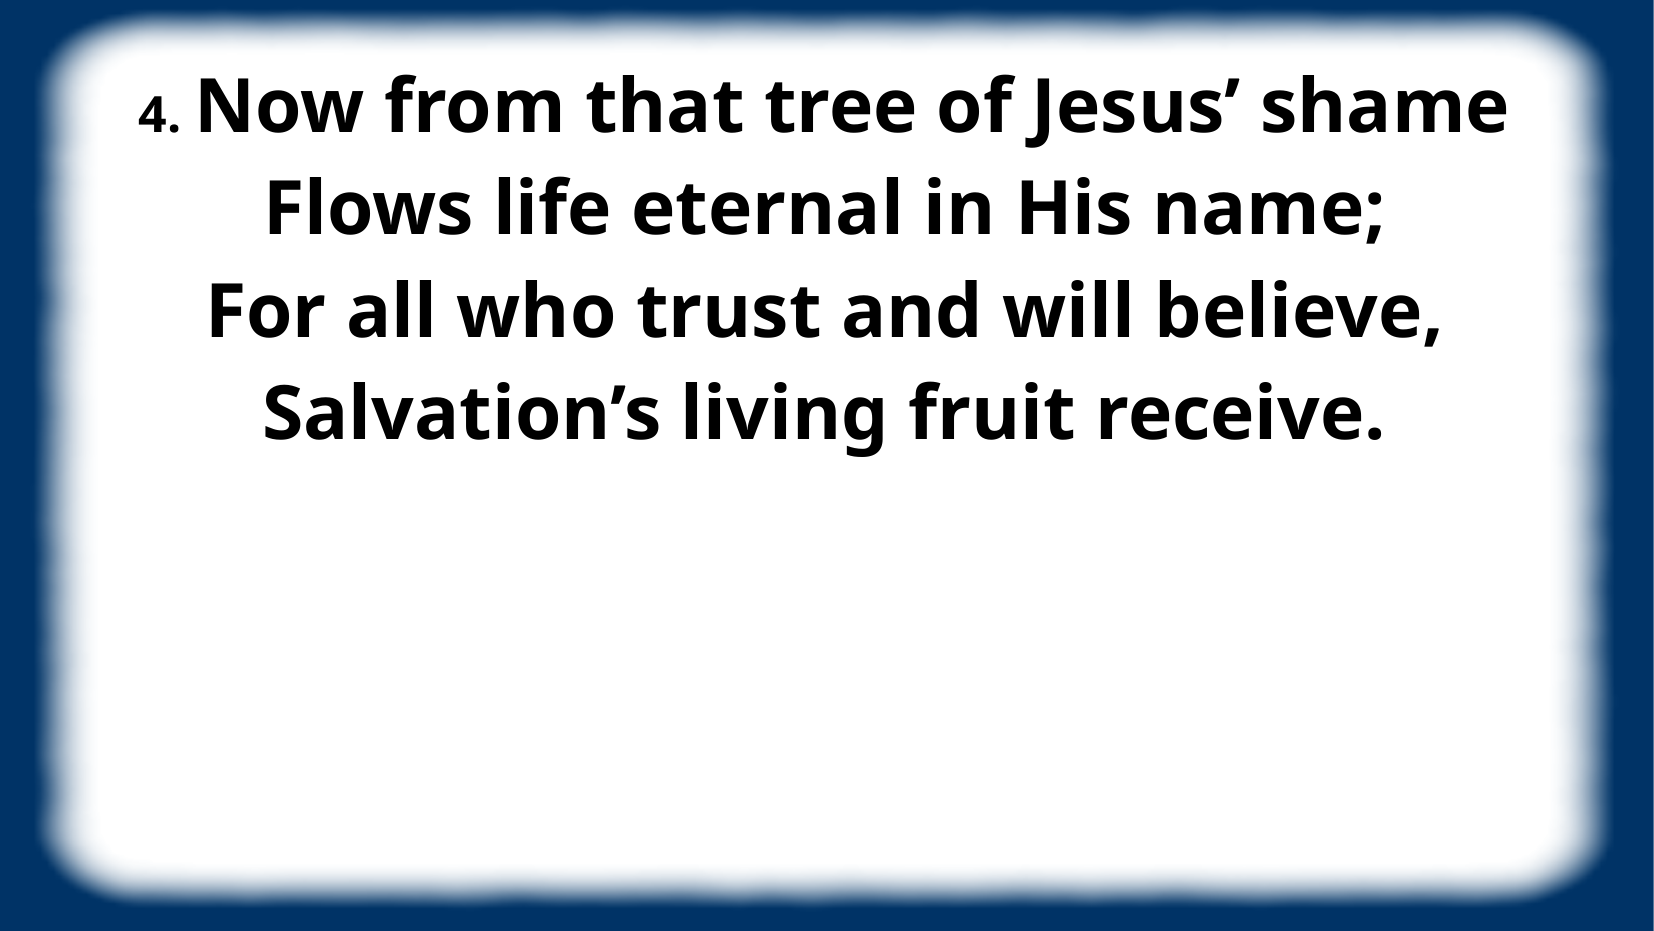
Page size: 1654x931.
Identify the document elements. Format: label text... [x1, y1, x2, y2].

text_box 4. Now from that tree of Jesus’ shame Flows life eternal in His name; For all who trust and will believe, Salvation’s living fruit receive. [90, 45, 1561, 460]
picture [0, 0, 1654, 931]
